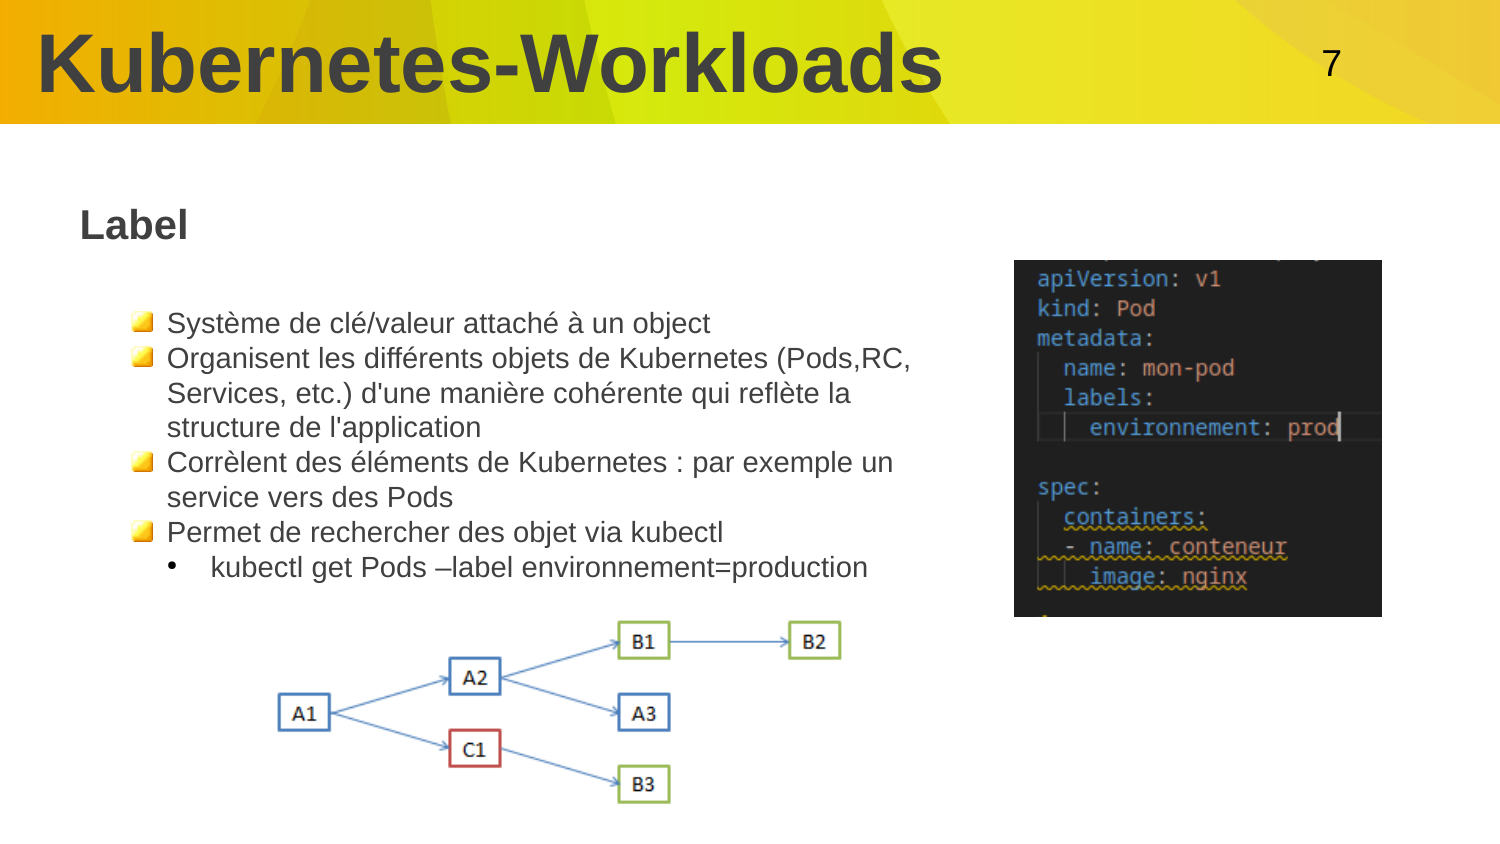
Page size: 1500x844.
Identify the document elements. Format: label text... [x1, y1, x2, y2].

text_box Kubernetes-Workloads [0, 0, 1498, 130]
text_box Système de clé/valeur attaché à un object Organisent les différents objets de Kubernetes (Pods,RC, Services, etc.) d'une manière cohérente qui reflète la structure de l'application Corrèlent des éléments de Kubernetes : par exemple un service vers des Pods Permet de rechercher des objet via kubectl kubectl get Pods –label environnement=production [66, 296, 981, 733]
text_box Label [64, 185, 1459, 261]
text_box <numéro> [1306, 35, 1500, 106]
picture [0, 106, 1500, 844]
